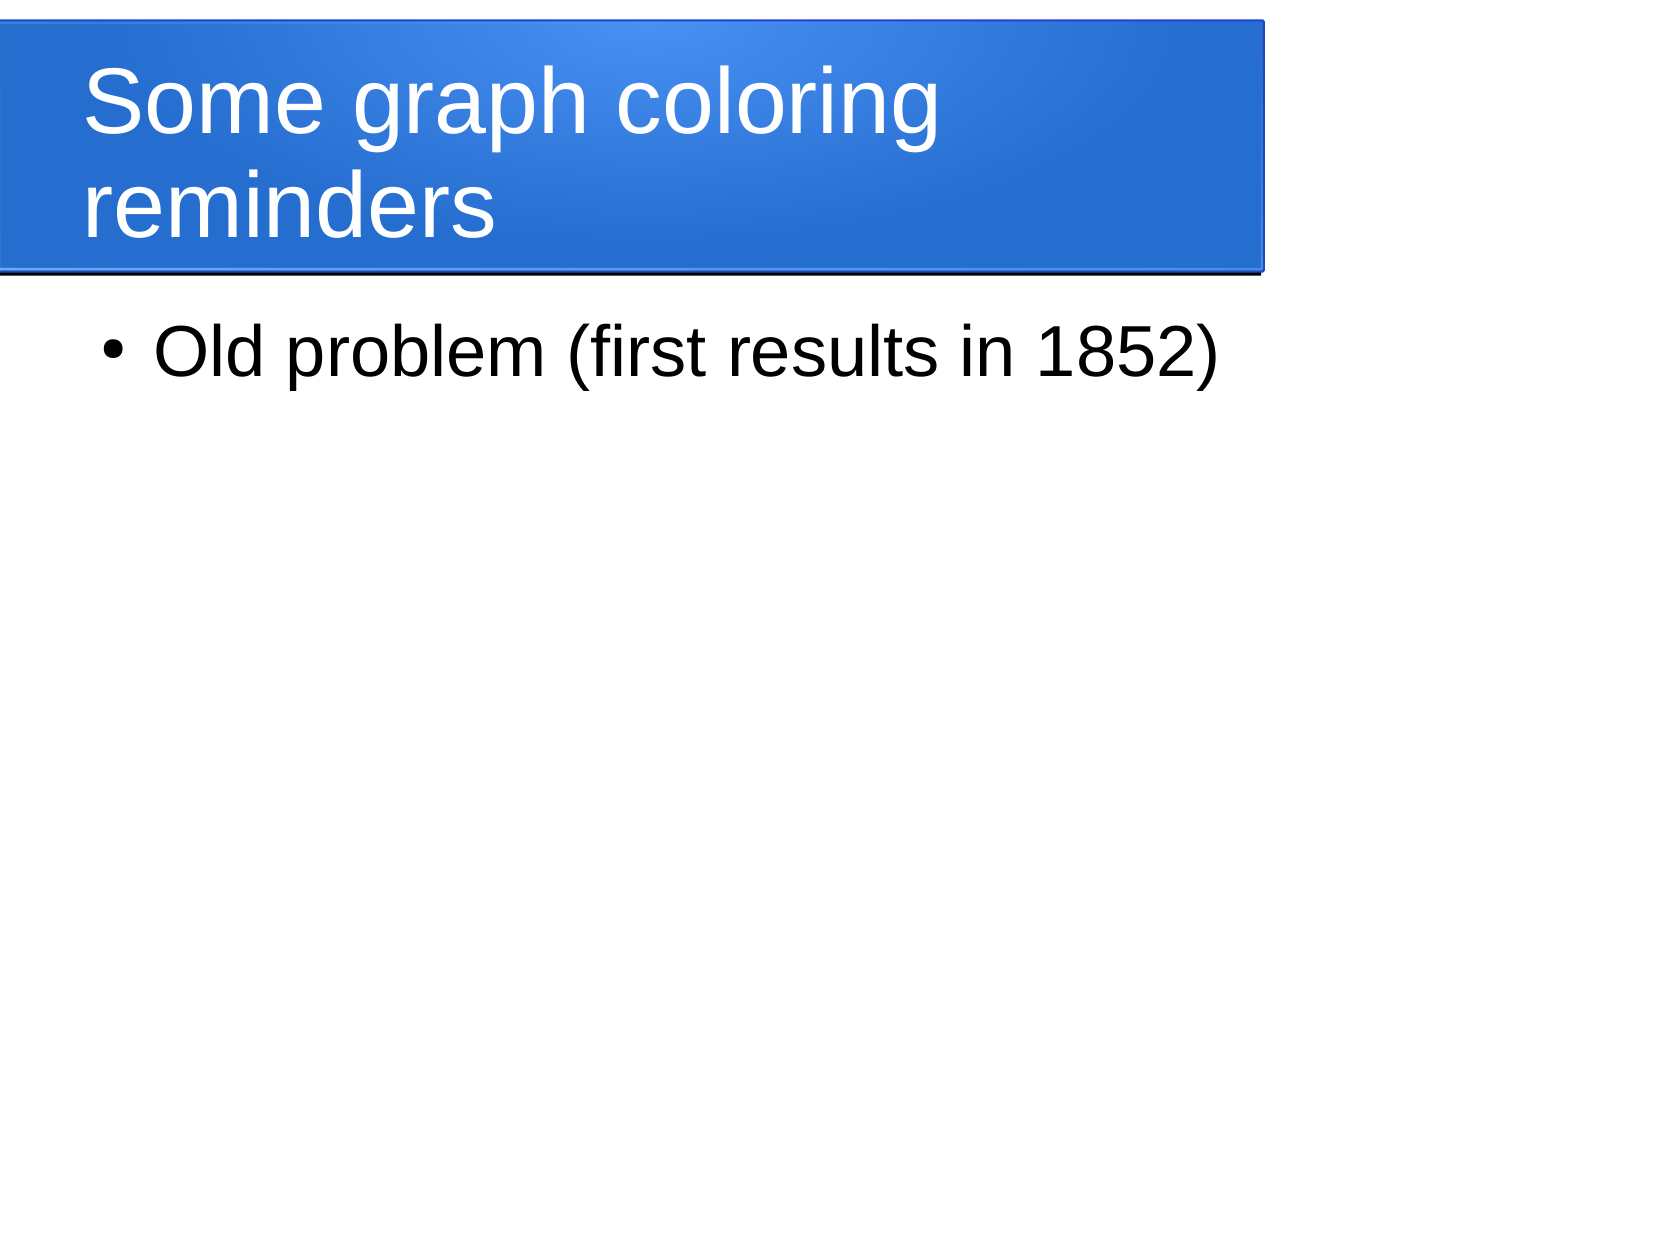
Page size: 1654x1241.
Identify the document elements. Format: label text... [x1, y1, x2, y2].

title Some graph coloring reminders [82, 48, 1250, 258]
list Old problem (first results in 1852) [82, 290, 1538, 1088]
